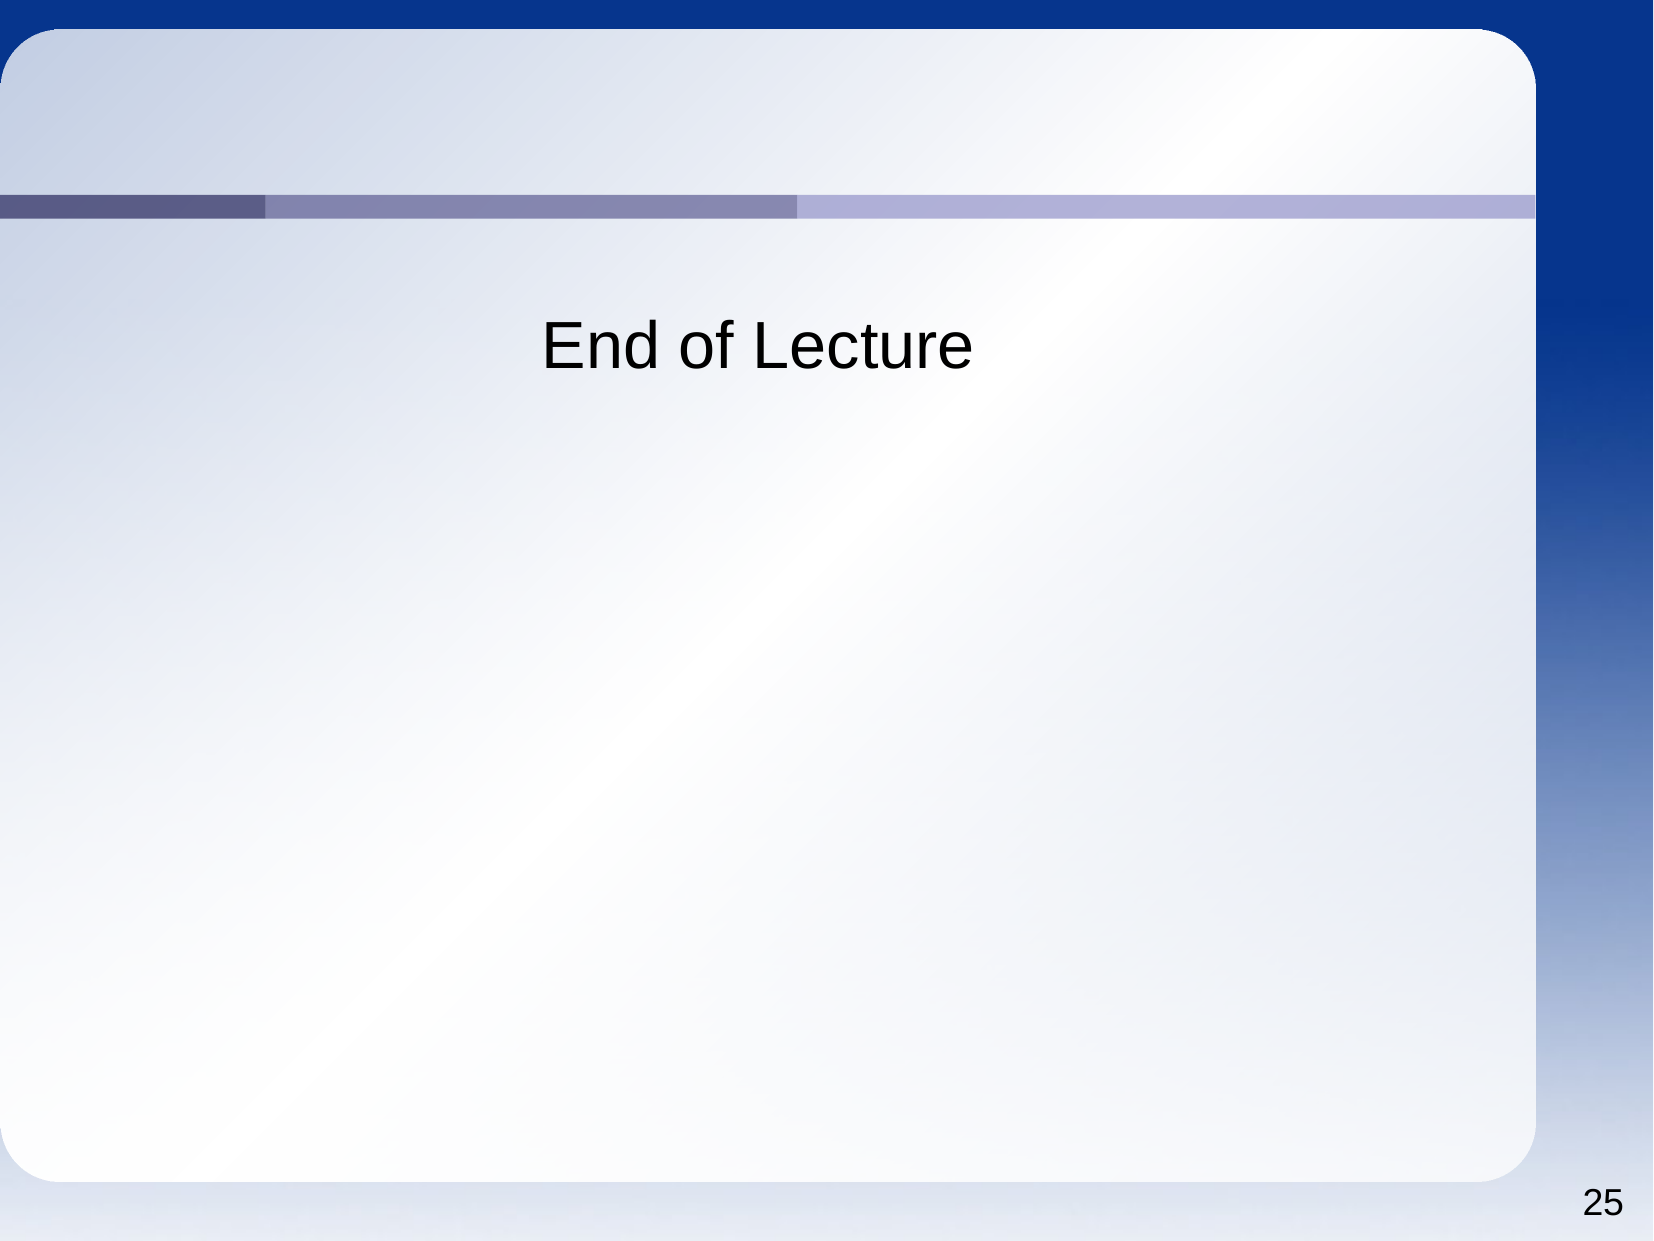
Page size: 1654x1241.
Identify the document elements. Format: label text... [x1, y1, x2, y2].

subtitle End of Lecture [29, 49, 1506, 642]
picture [0, 0, 1654, 1241]
